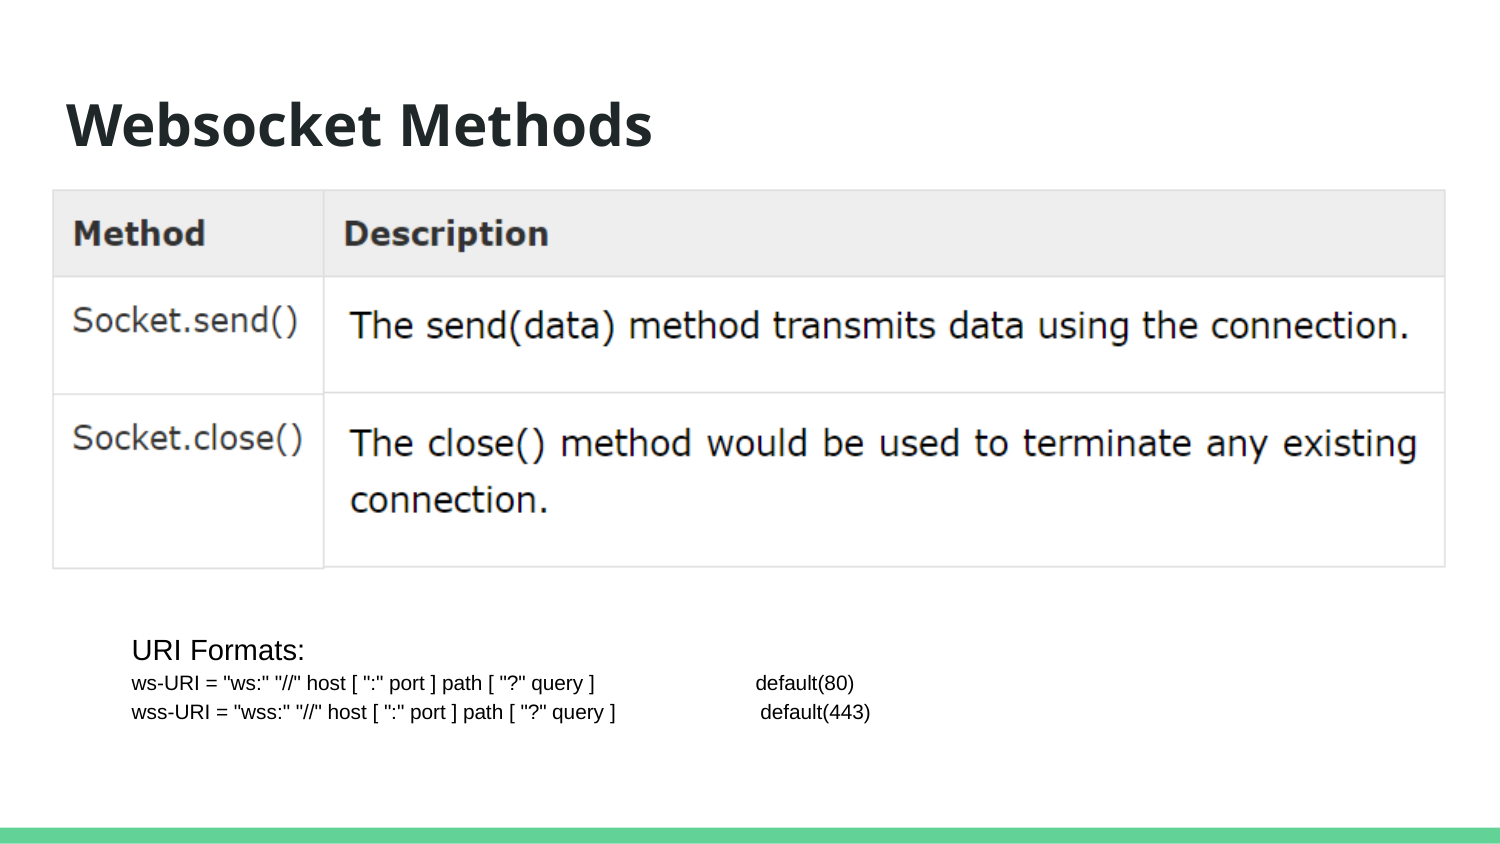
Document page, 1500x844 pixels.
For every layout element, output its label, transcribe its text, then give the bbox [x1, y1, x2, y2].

title Websocket Methods [51, 72, 1449, 167]
text_box URI Formats: ws-URI = "ws:" "//" host [ ":" port ] path [ "?" query ] default(80) wss-URI = "wss:" "//" host [ ":" port ] path [ "?" query ] default(443) [116, 616, 1385, 765]
picture [51, 188, 1449, 571]
